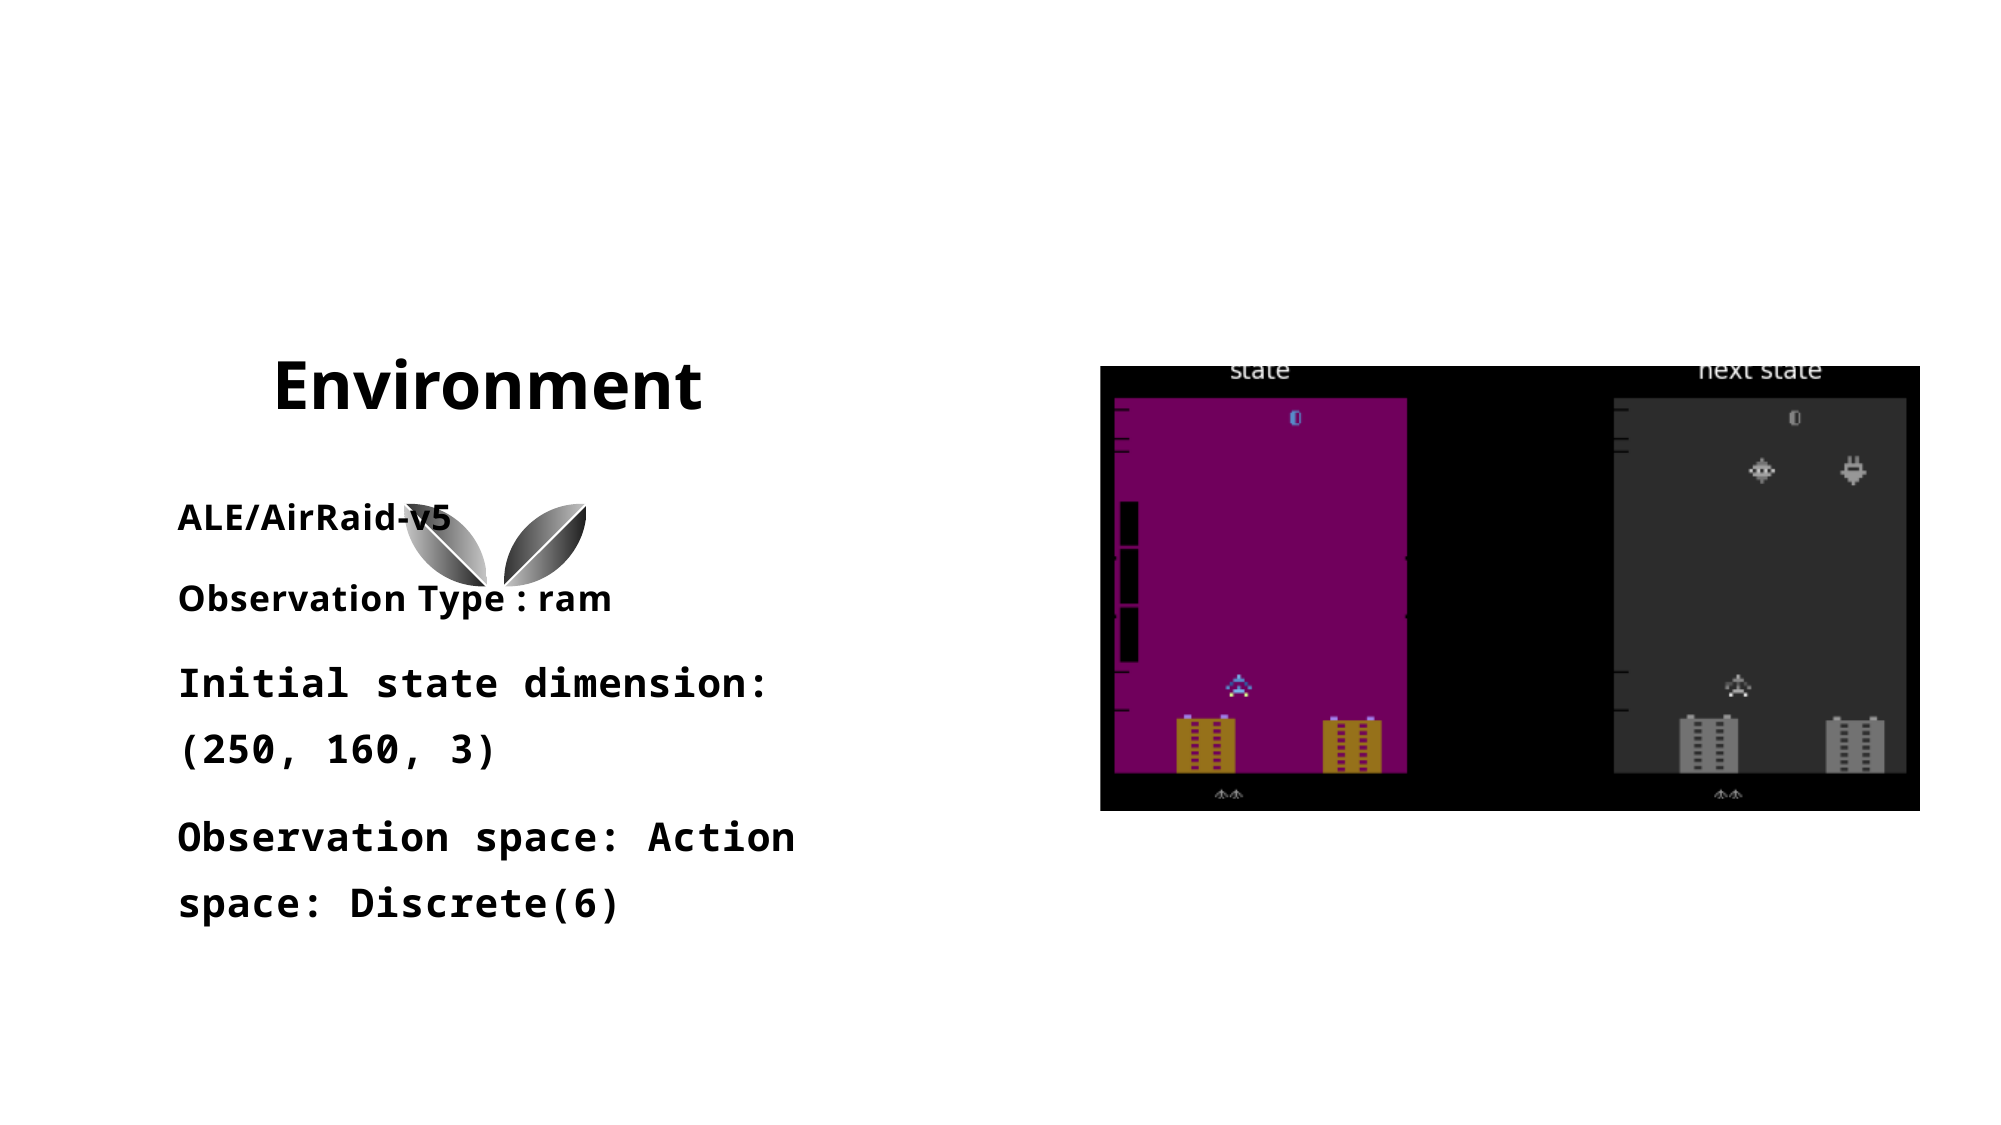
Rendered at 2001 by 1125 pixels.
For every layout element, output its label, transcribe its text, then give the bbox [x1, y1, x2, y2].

subtitle ALE/AirRaid-v5 Observation Type : ram Initial state dimension: (250, 160, 3) Observation space: Action space: Discrete(6) [162, 470, 831, 947]
title Environment [162, 303, 831, 431]
picture [1100, 366, 1920, 811]
